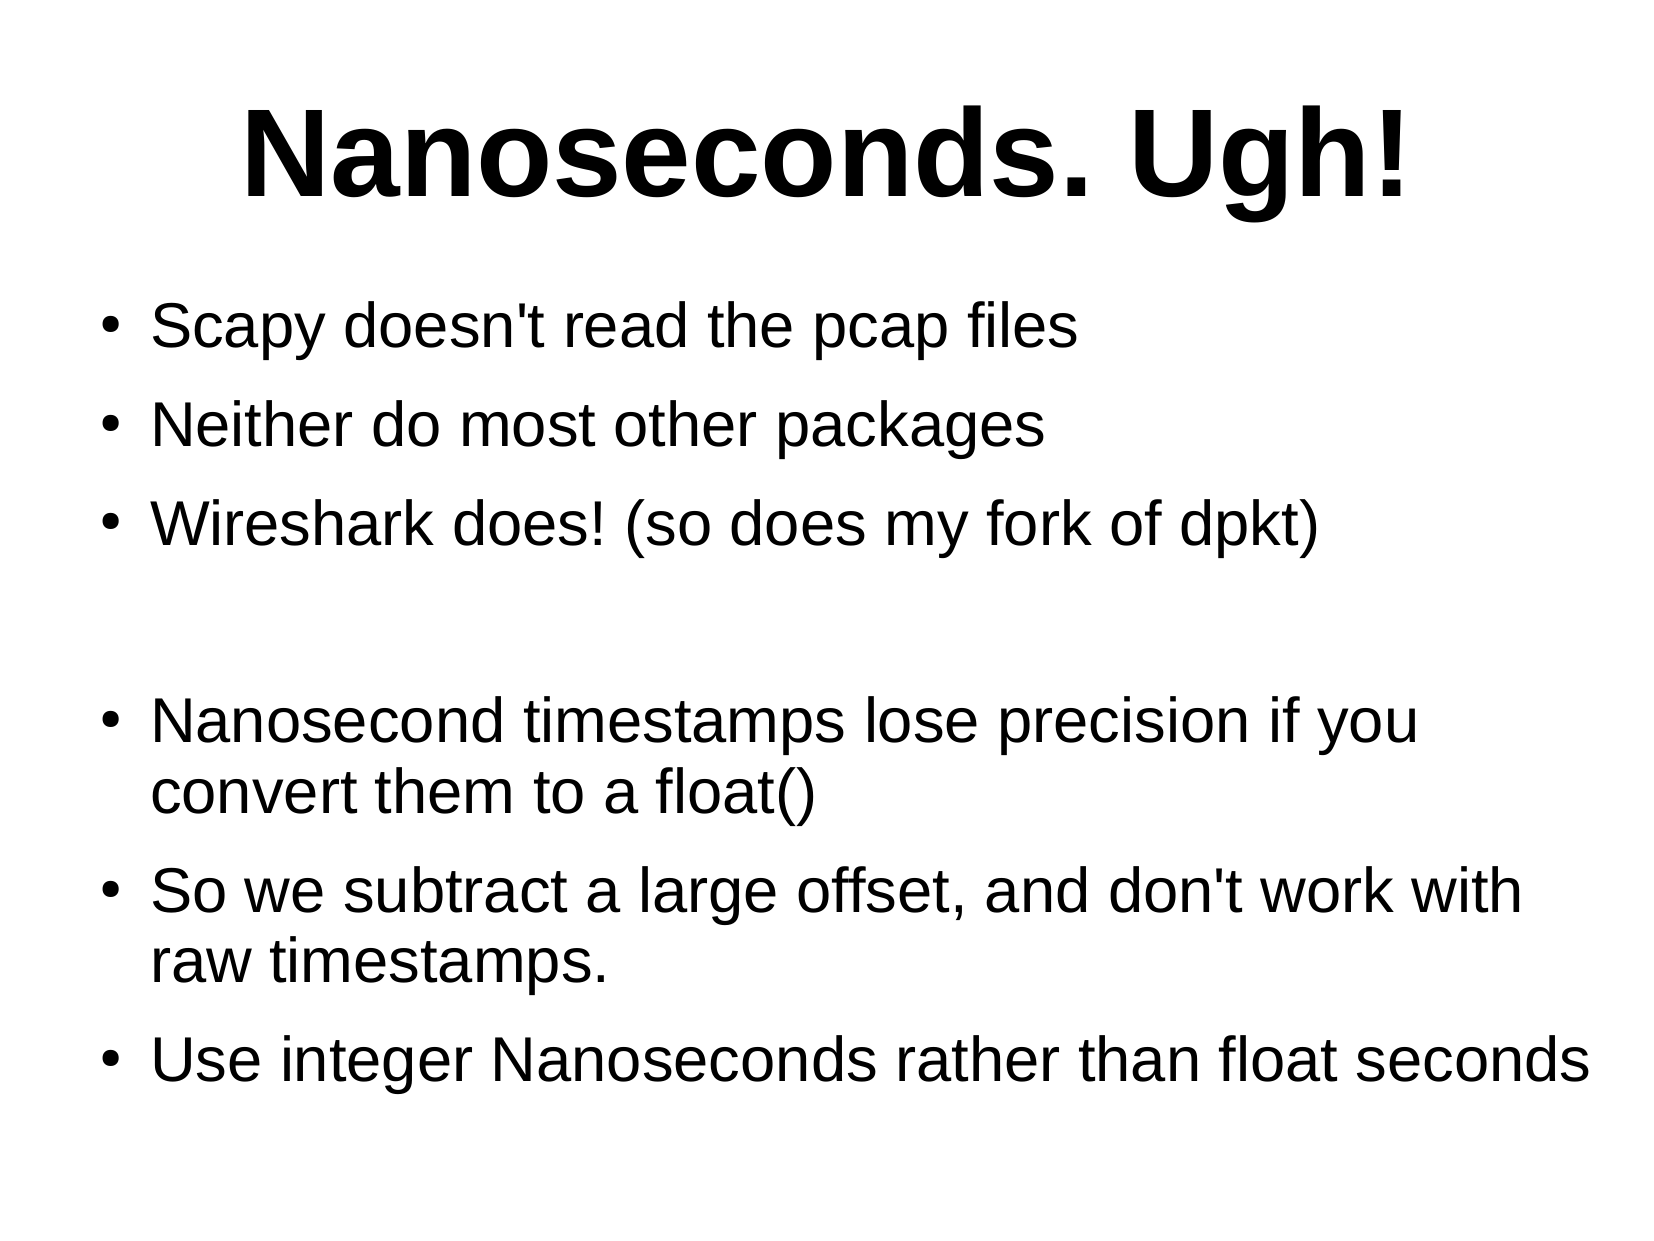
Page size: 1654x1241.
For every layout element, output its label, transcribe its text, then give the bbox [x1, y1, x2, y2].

title Nanoseconds. Ugh! [82, 49, 1571, 257]
list Scapy doesn't read the pcap files Neither do most other packages Wireshark does! (so does my fork of dpkt) Nanosecond timestamps lose precision if you convert them to a float() So we subtract a large offset, and don't work with raw timestamps. Use integer Nanoseconds rather than float seconds [82, 290, 1606, 1111]
